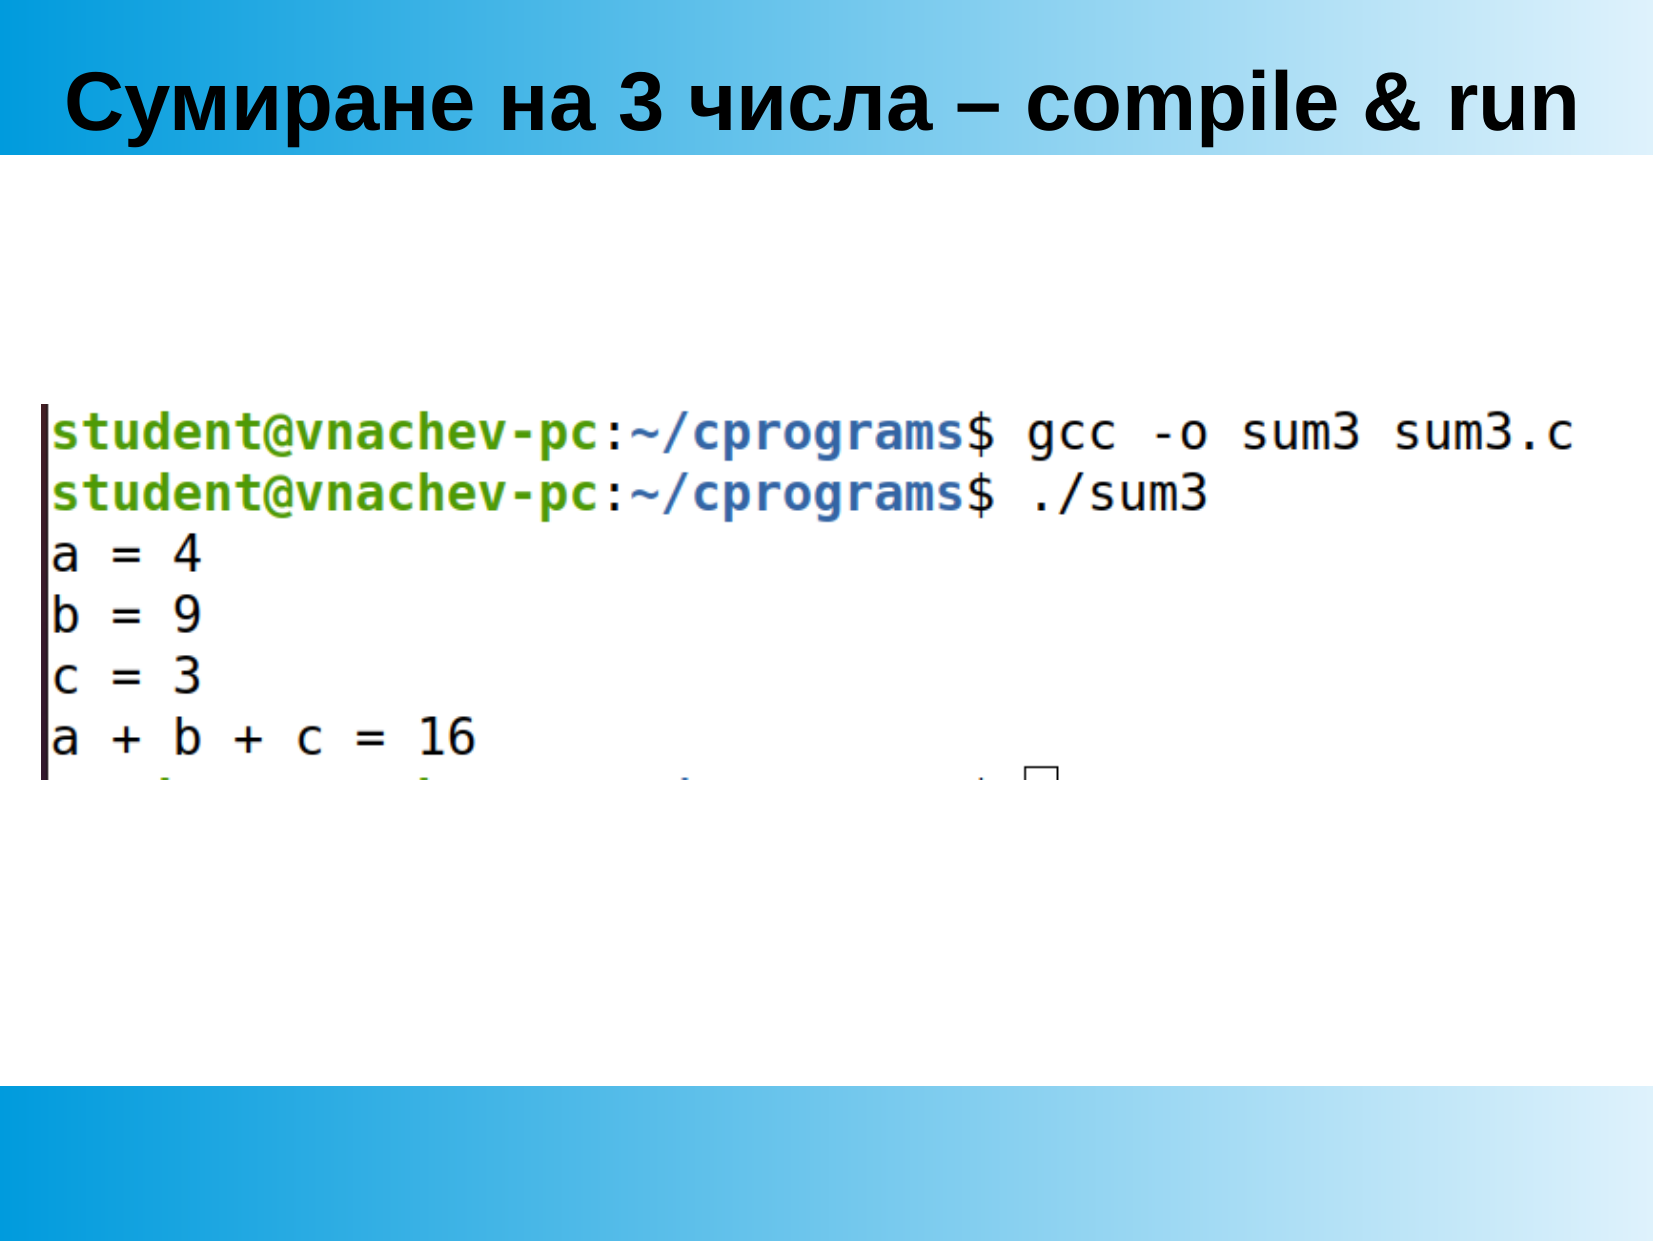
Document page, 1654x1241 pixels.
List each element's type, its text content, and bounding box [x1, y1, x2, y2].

title Сумиране на 3 числа – compile & run [45, 8, 1601, 195]
picture [41, 404, 1606, 781]
